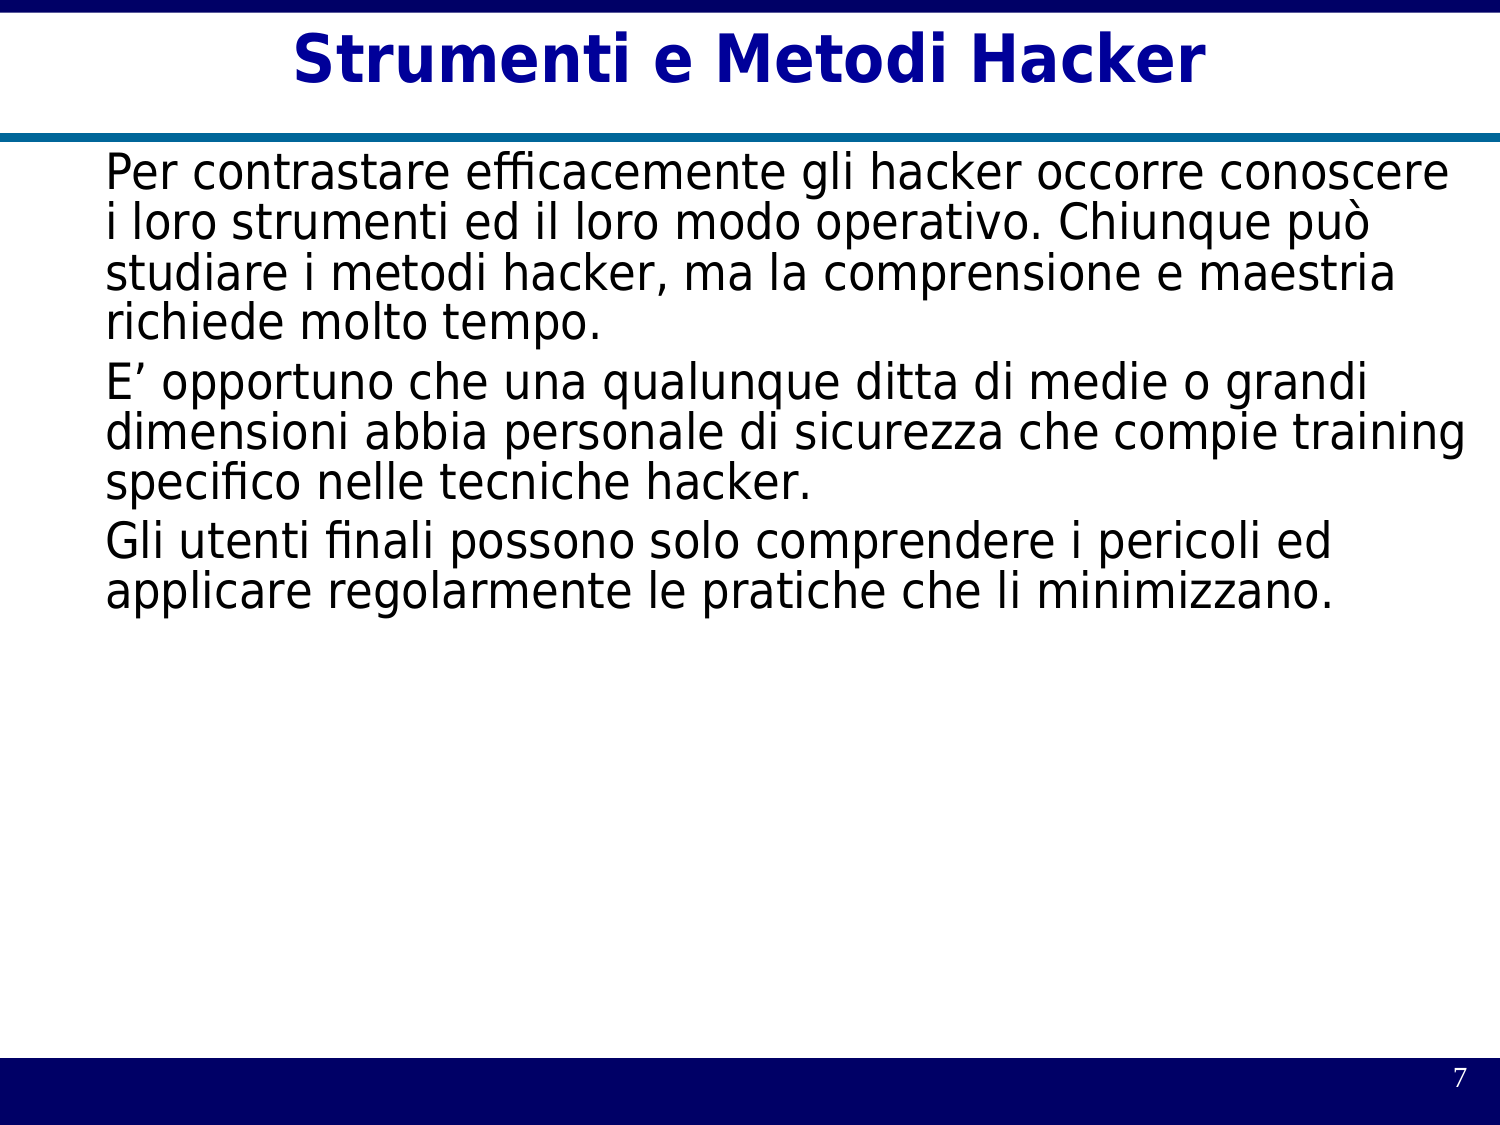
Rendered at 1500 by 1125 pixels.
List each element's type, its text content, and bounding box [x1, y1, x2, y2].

title Strumenti e Metodi Hacker [30, 0, 1471, 126]
list Per contrastare efficacemente gli hacker occorre conoscere i loro strumenti ed il loro modo operativo. Chiunque può studiare i metodi hacker, ma la comprensione e maestria richiede molto tempo. E’ opportuno che una qualunque ditta di medie o grandi dimensioni abbia personale di sicurezza che compie training specifico nelle tecniche hacker. Gli utenti finali possono solo comprendere i pericoli ed applicare regolarmente le pratiche che li minimizzano. [30, 149, 1471, 1021]
